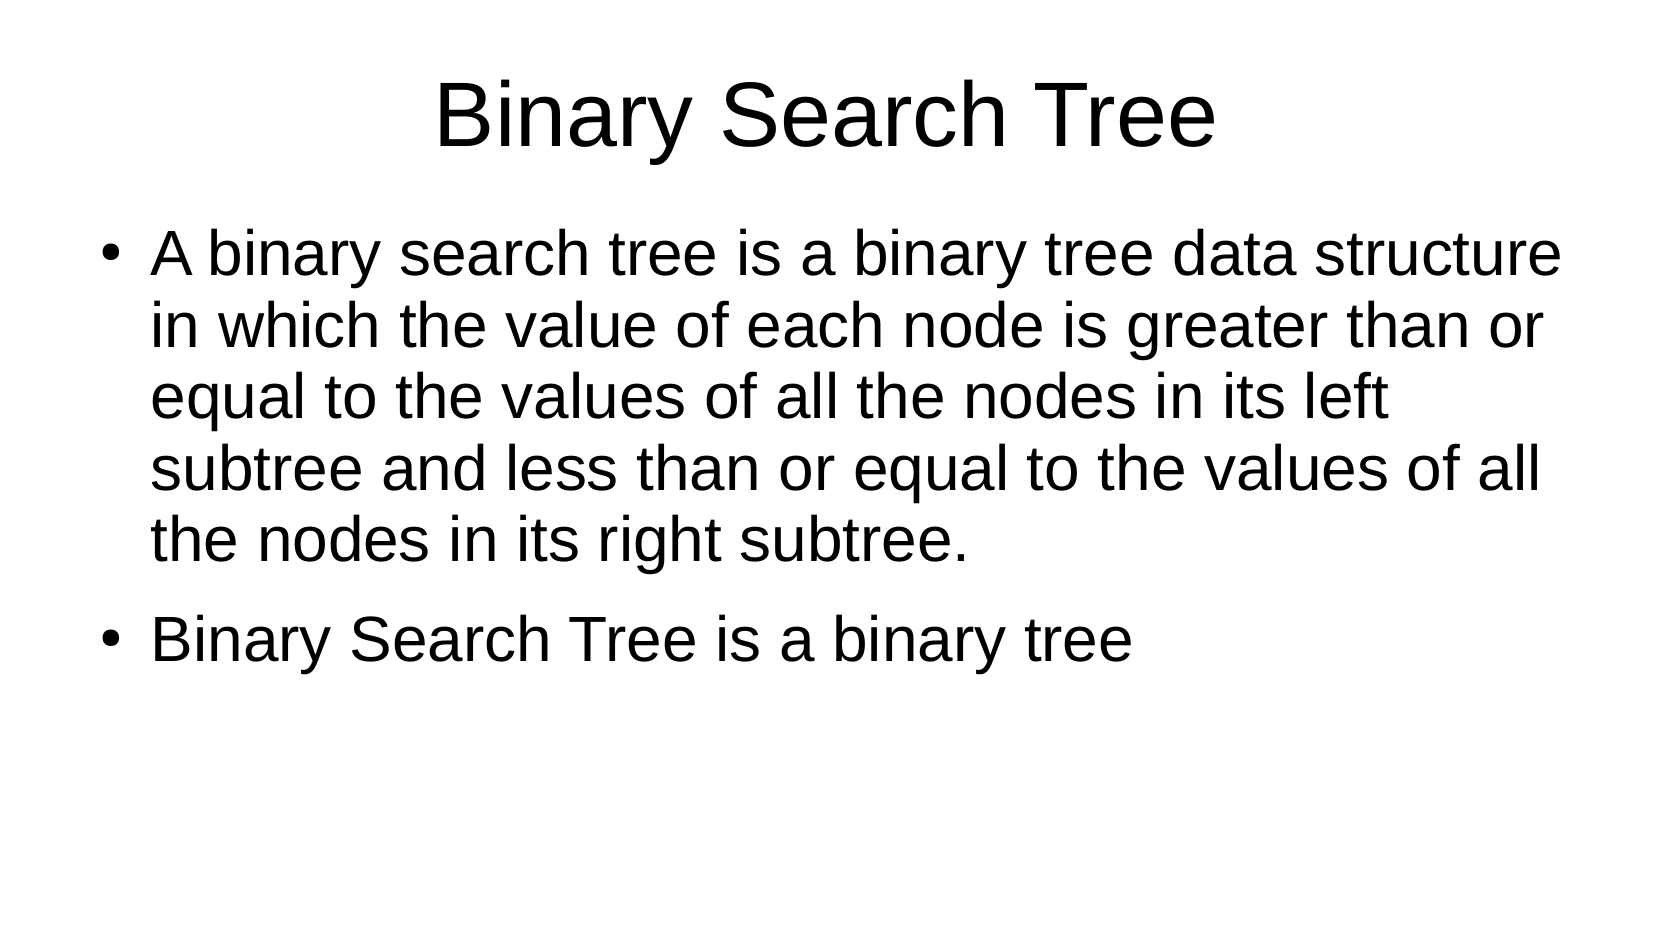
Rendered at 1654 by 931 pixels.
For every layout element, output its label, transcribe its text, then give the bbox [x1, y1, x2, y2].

title Binary Search Tree [82, 37, 1571, 193]
list A binary search tree is a binary tree data structure in which the value of each node is greater than or equal to the values of all the nodes in its left subtree and less than or equal to the values of all the nodes in its right subtree. Binary Search Tree is a binary tree [82, 217, 1571, 676]
